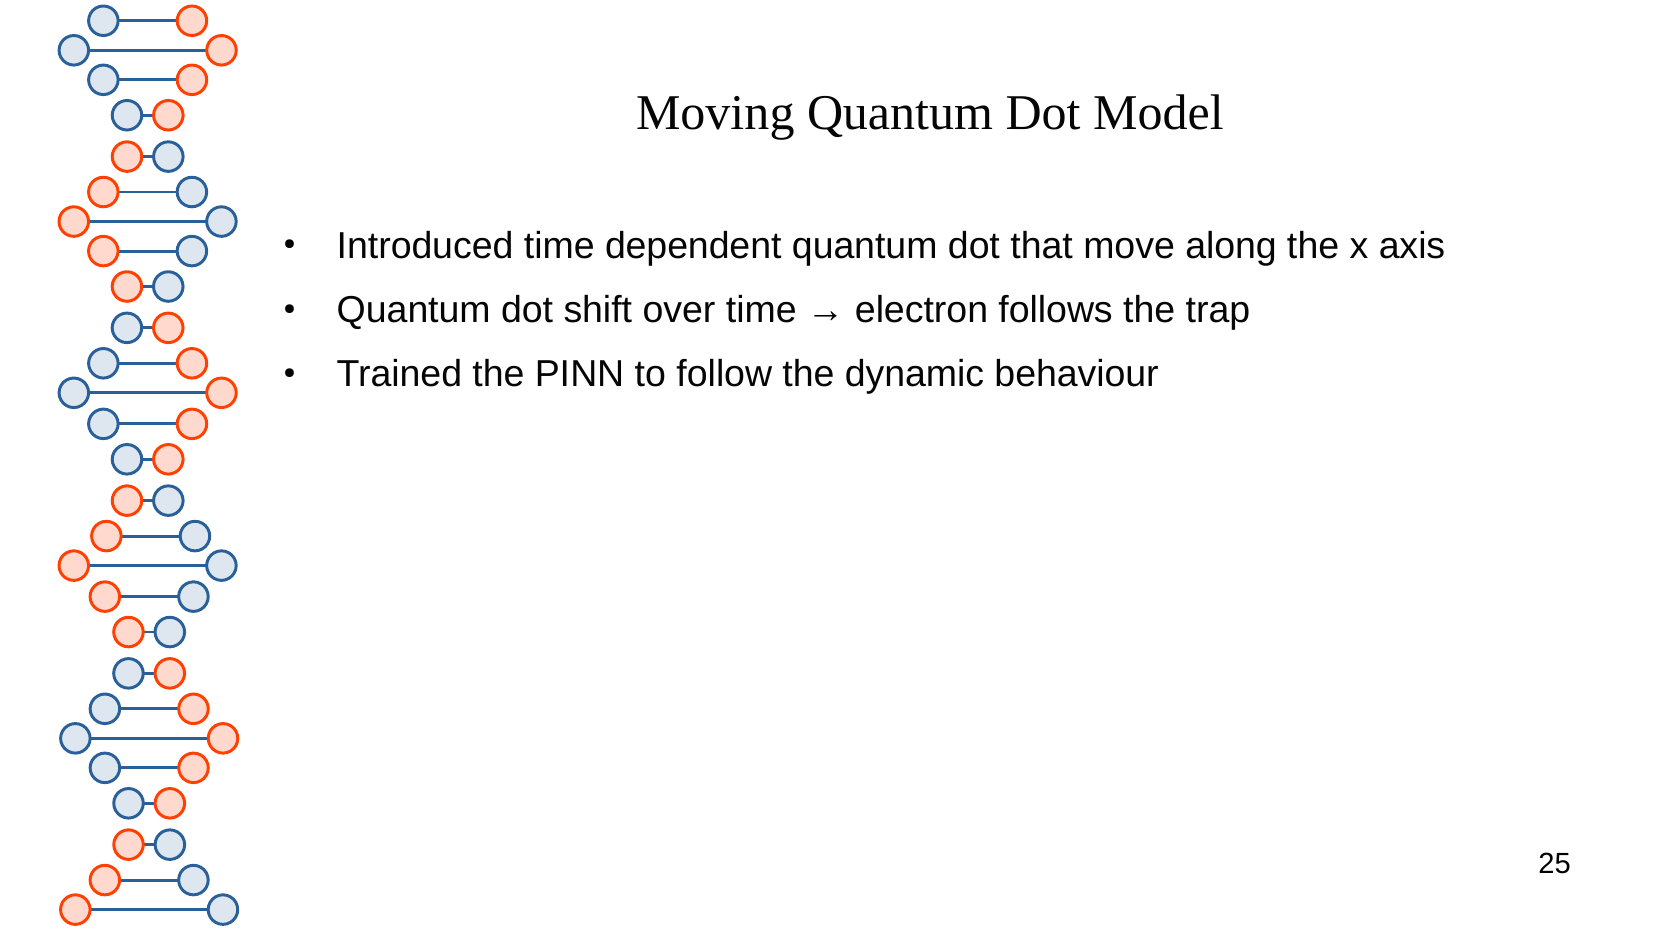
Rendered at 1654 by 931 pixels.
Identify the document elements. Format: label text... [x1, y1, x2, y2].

list Introduced time dependent quantum dot that move along the x axis Quantum dot shift over time → electron follows the trap Trained the PINN to follow the dynamic behaviour [265, 224, 1595, 764]
title Moving Quantum Dot Model [265, 35, 1595, 189]
